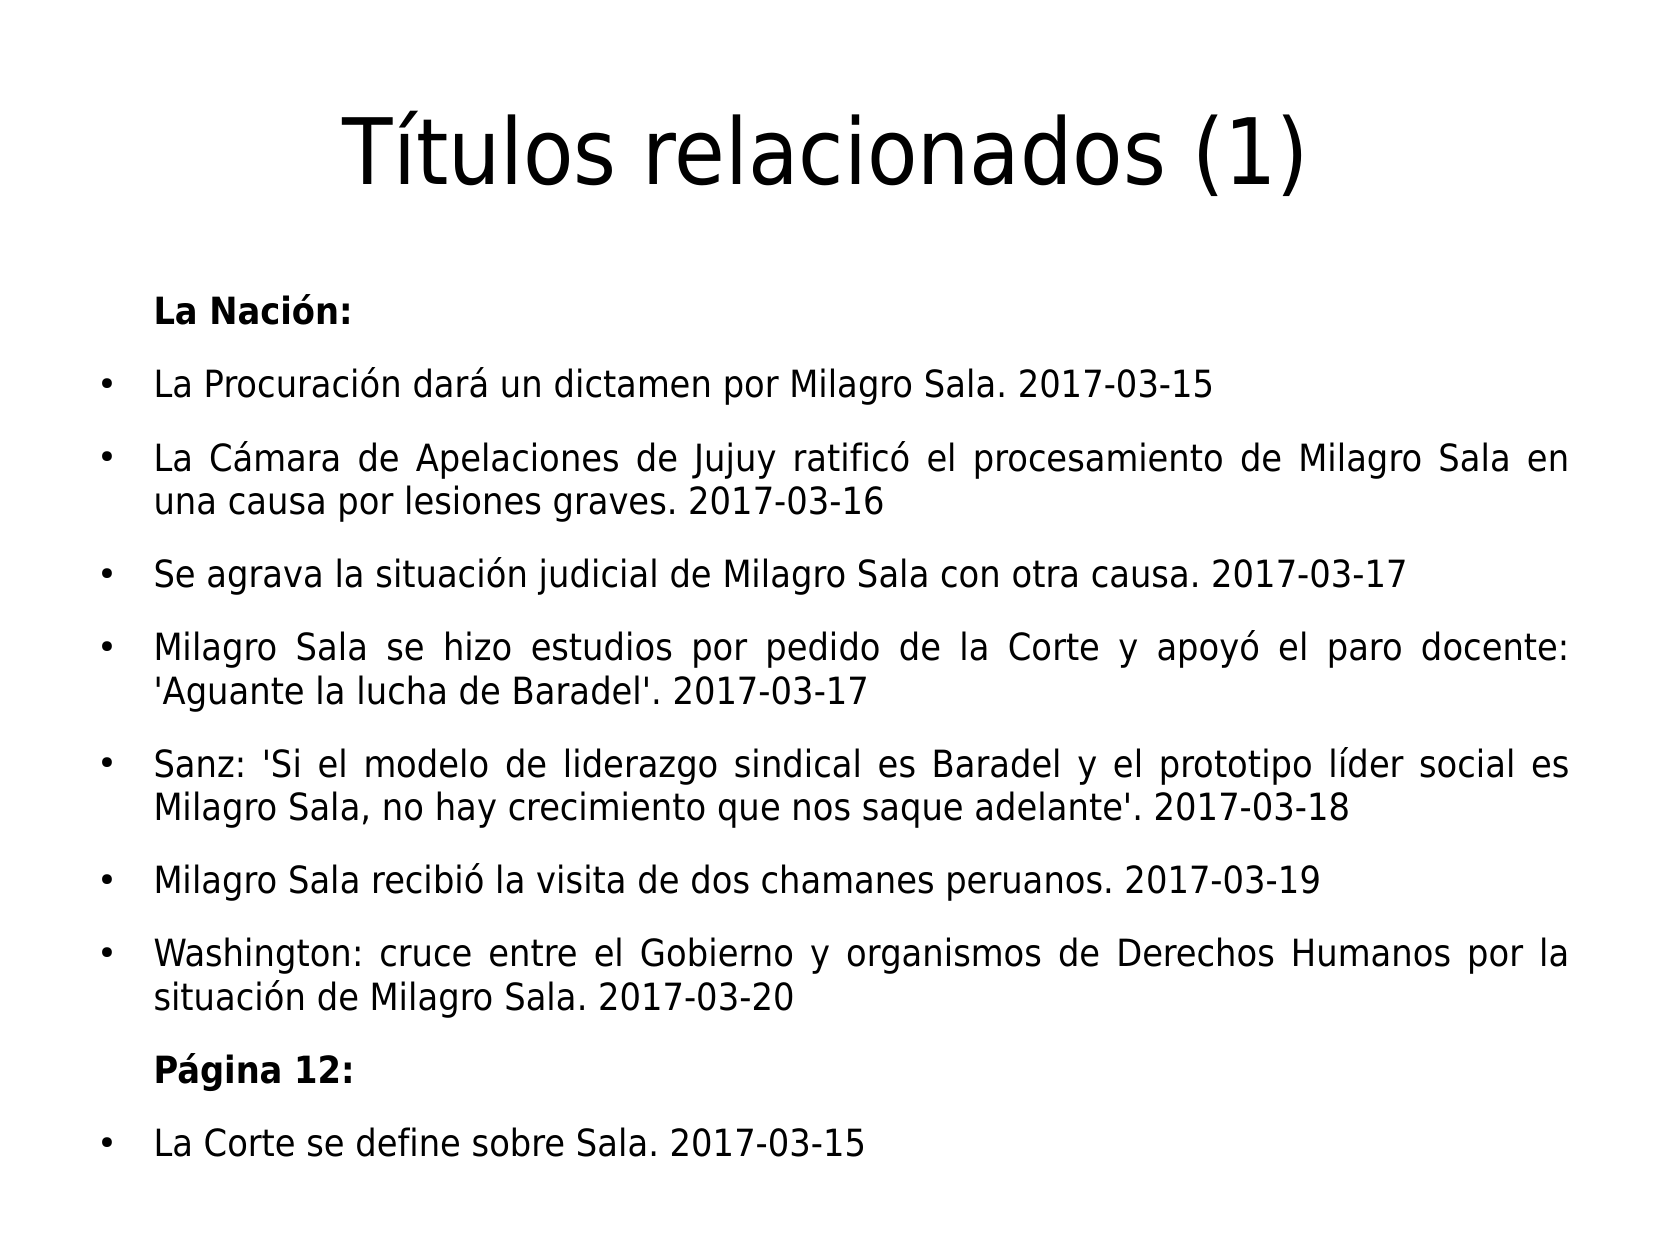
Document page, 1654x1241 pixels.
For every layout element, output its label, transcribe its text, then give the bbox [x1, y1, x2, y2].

list La Nación: La Procuración dará un dictamen por Milagro Sala. 2017-03-15 La Cámara de Apelaciones de Jujuy ratificó el procesamiento de Milagro Sala en una causa por lesiones graves. 2017-03-16 Se agrava la situación judicial de Milagro Sala con otra causa. 2017-03-17 Milagro Sala se hizo estudios por pedido de la Corte y apoyó el paro docente: 'Aguante la lucha de Baradel'. 2017-03-17 Sanz: 'Si el modelo de liderazgo sindical es Baradel y el prototipo líder social es Milagro Sala, no hay crecimiento que nos saque adelante'. 2017-03-18 Milagro Sala recibió la visita de dos chamanes peruanos. 2017-03-19 Washington: cruce entre el Gobierno y organismos de Derechos Humanos por la situación de Milagro Sala. 2017-03-20 Página 12: La Corte se define sobre Sala. 2017-03-15 [82, 290, 1571, 1241]
title Títulos relacionados (1) [82, 49, 1571, 257]
